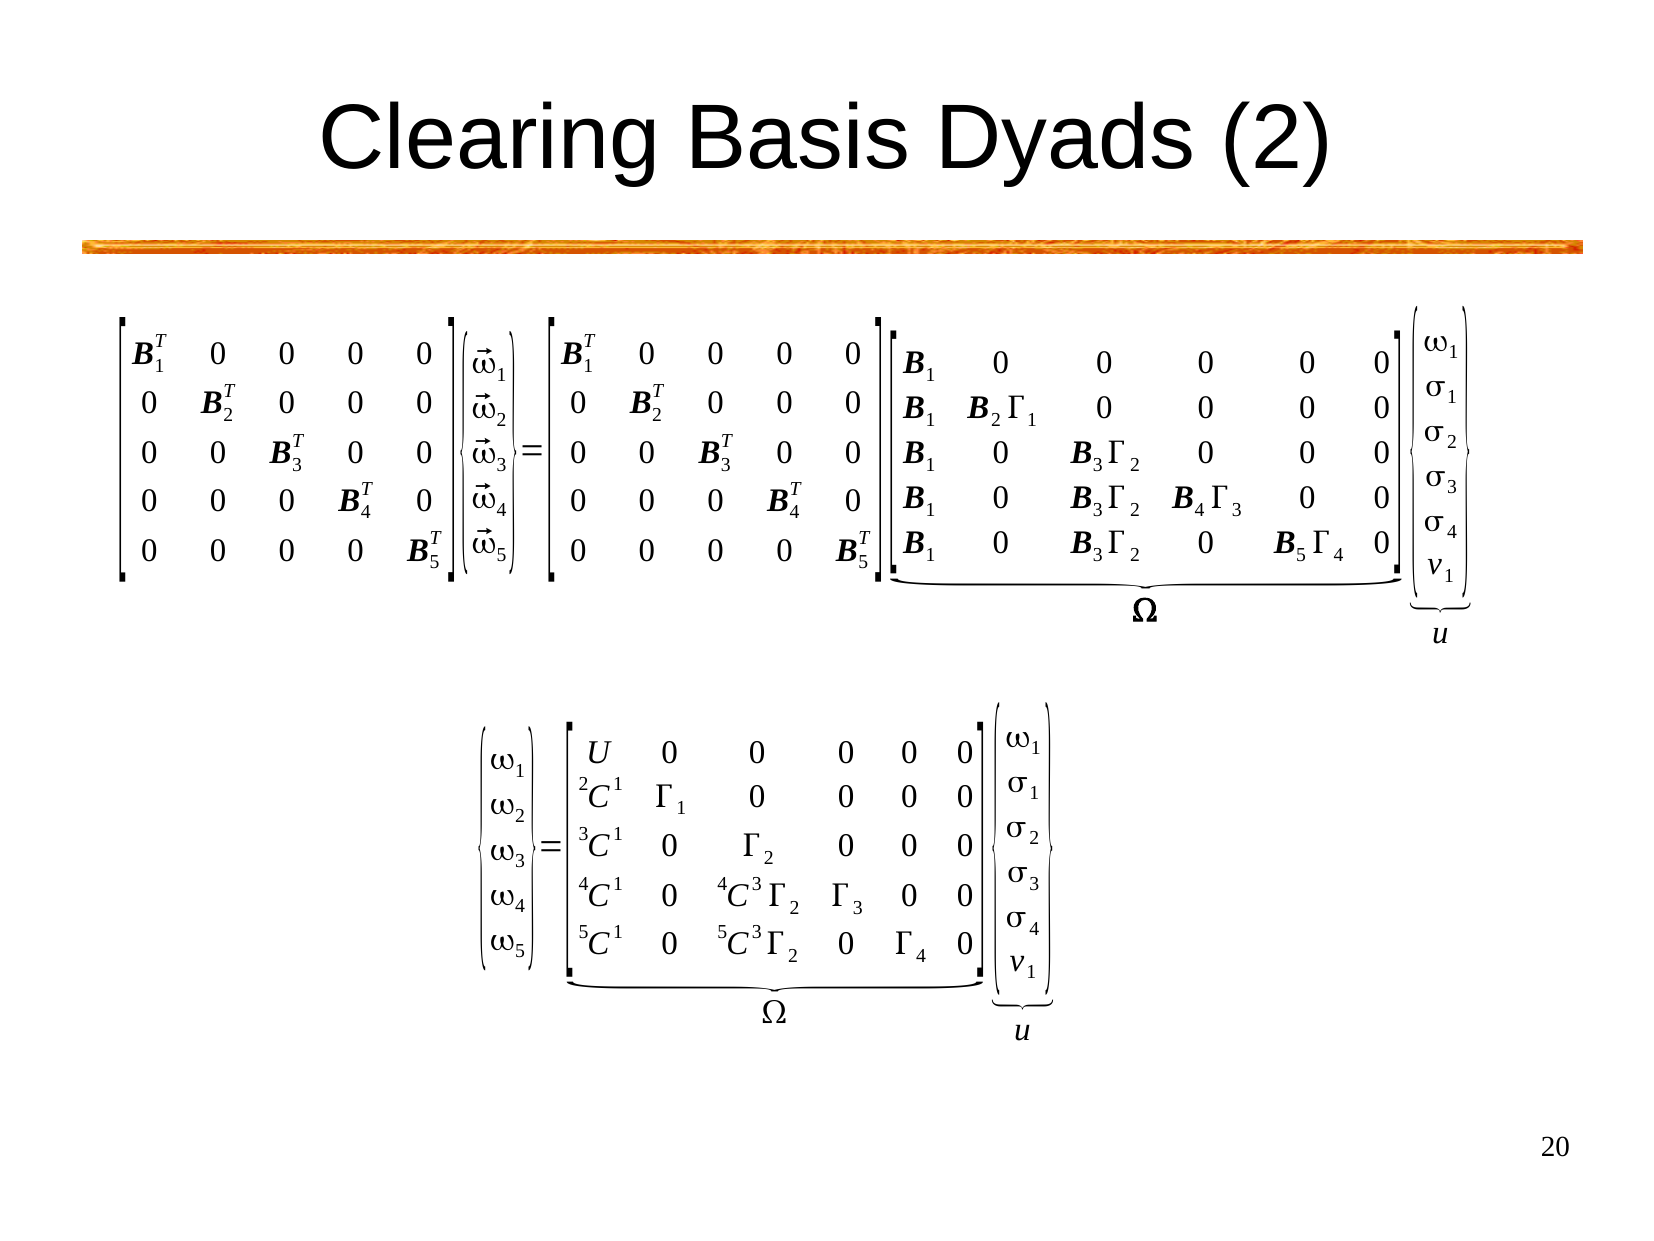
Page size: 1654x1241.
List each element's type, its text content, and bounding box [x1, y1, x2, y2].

chart [111, 304, 1481, 652]
chart [471, 700, 1064, 1049]
picture [82, 240, 1583, 254]
title Clearing Basis Dyads (2) [82, 49, 1571, 226]
